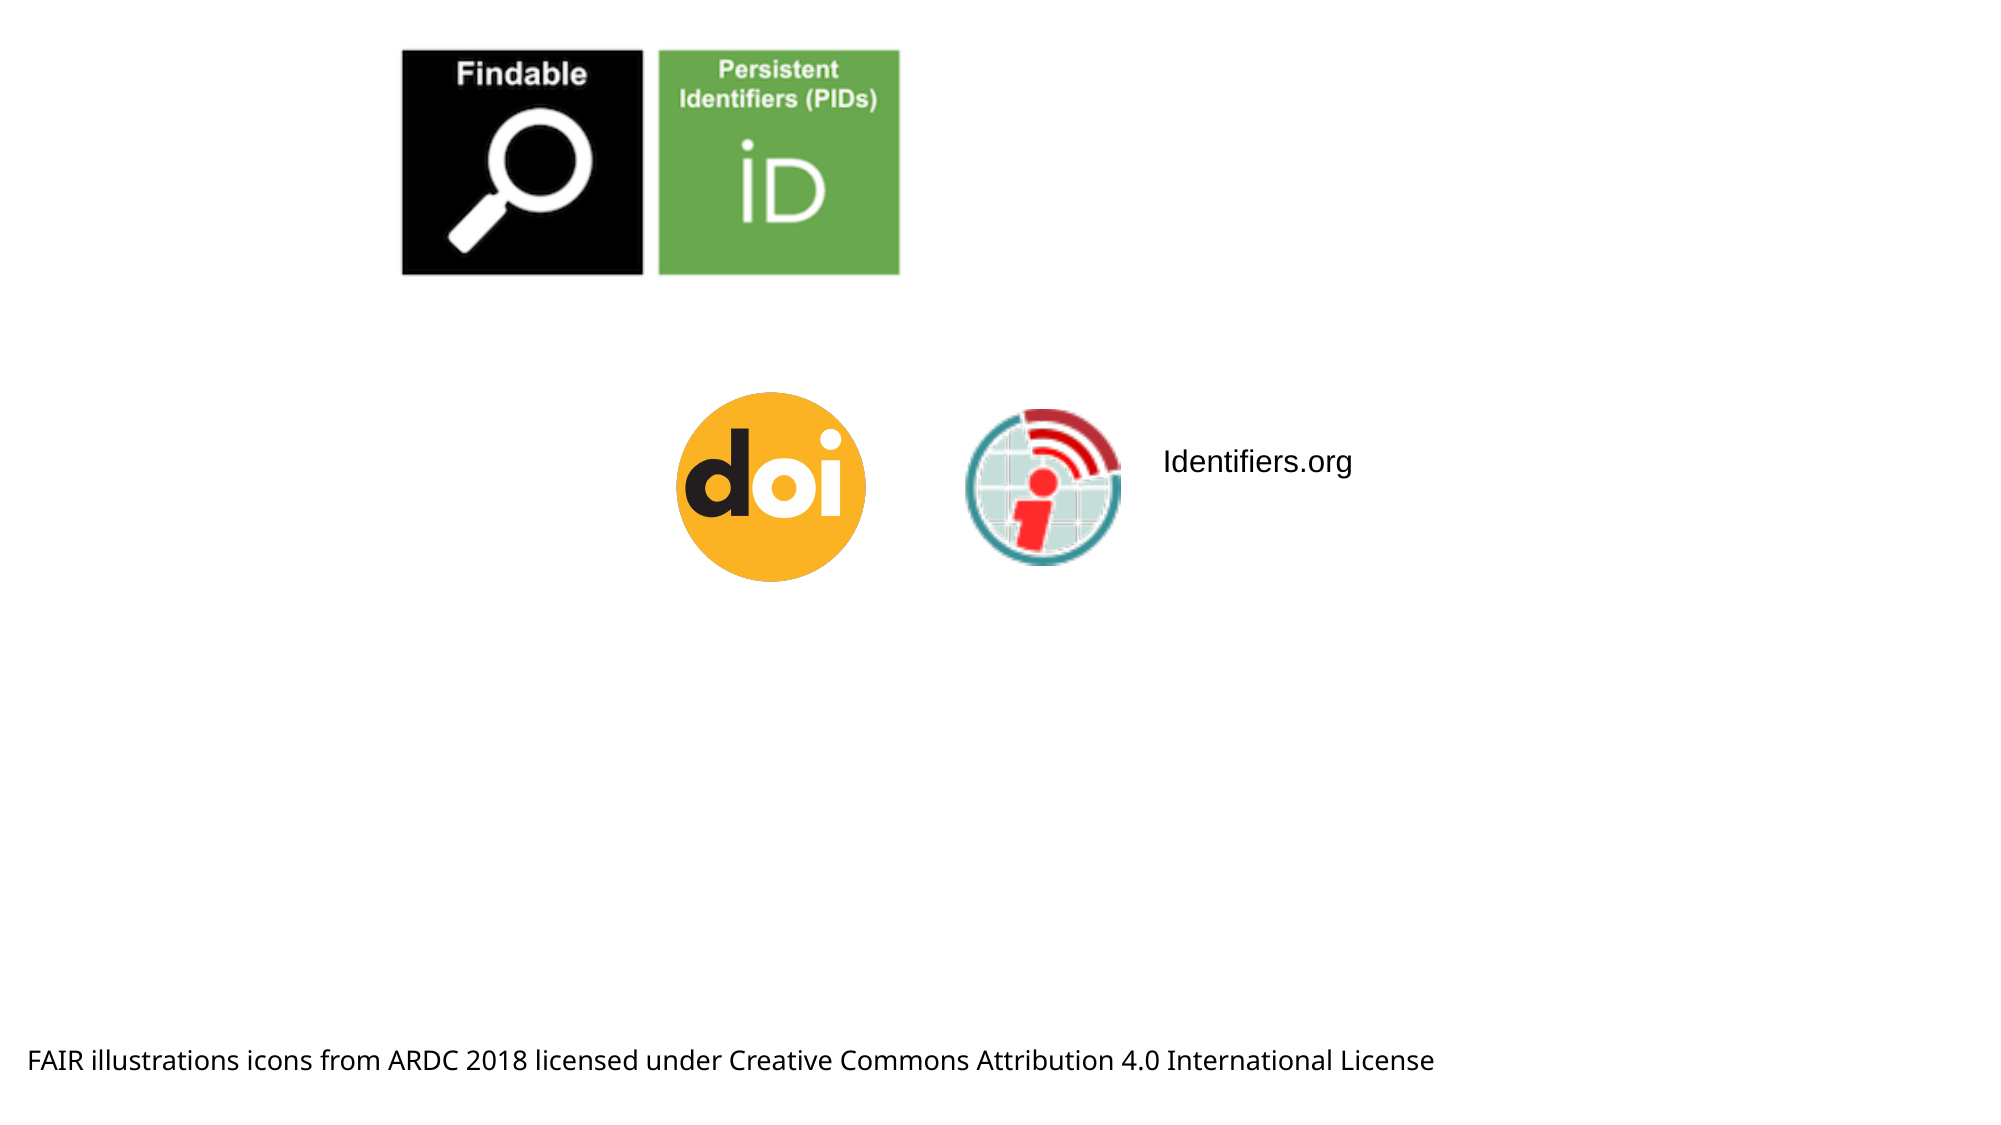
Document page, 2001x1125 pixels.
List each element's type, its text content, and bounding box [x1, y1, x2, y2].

picture [675, 391, 867, 583]
text_box Identifiers.org [1147, 426, 1471, 548]
picture [394, 42, 910, 282]
text_box FAIR illustrations icons from ARDC 2018 licensed under Creative Commons Attribution 4.0 International License [12, 1028, 1548, 1125]
picture [964, 409, 1121, 566]
